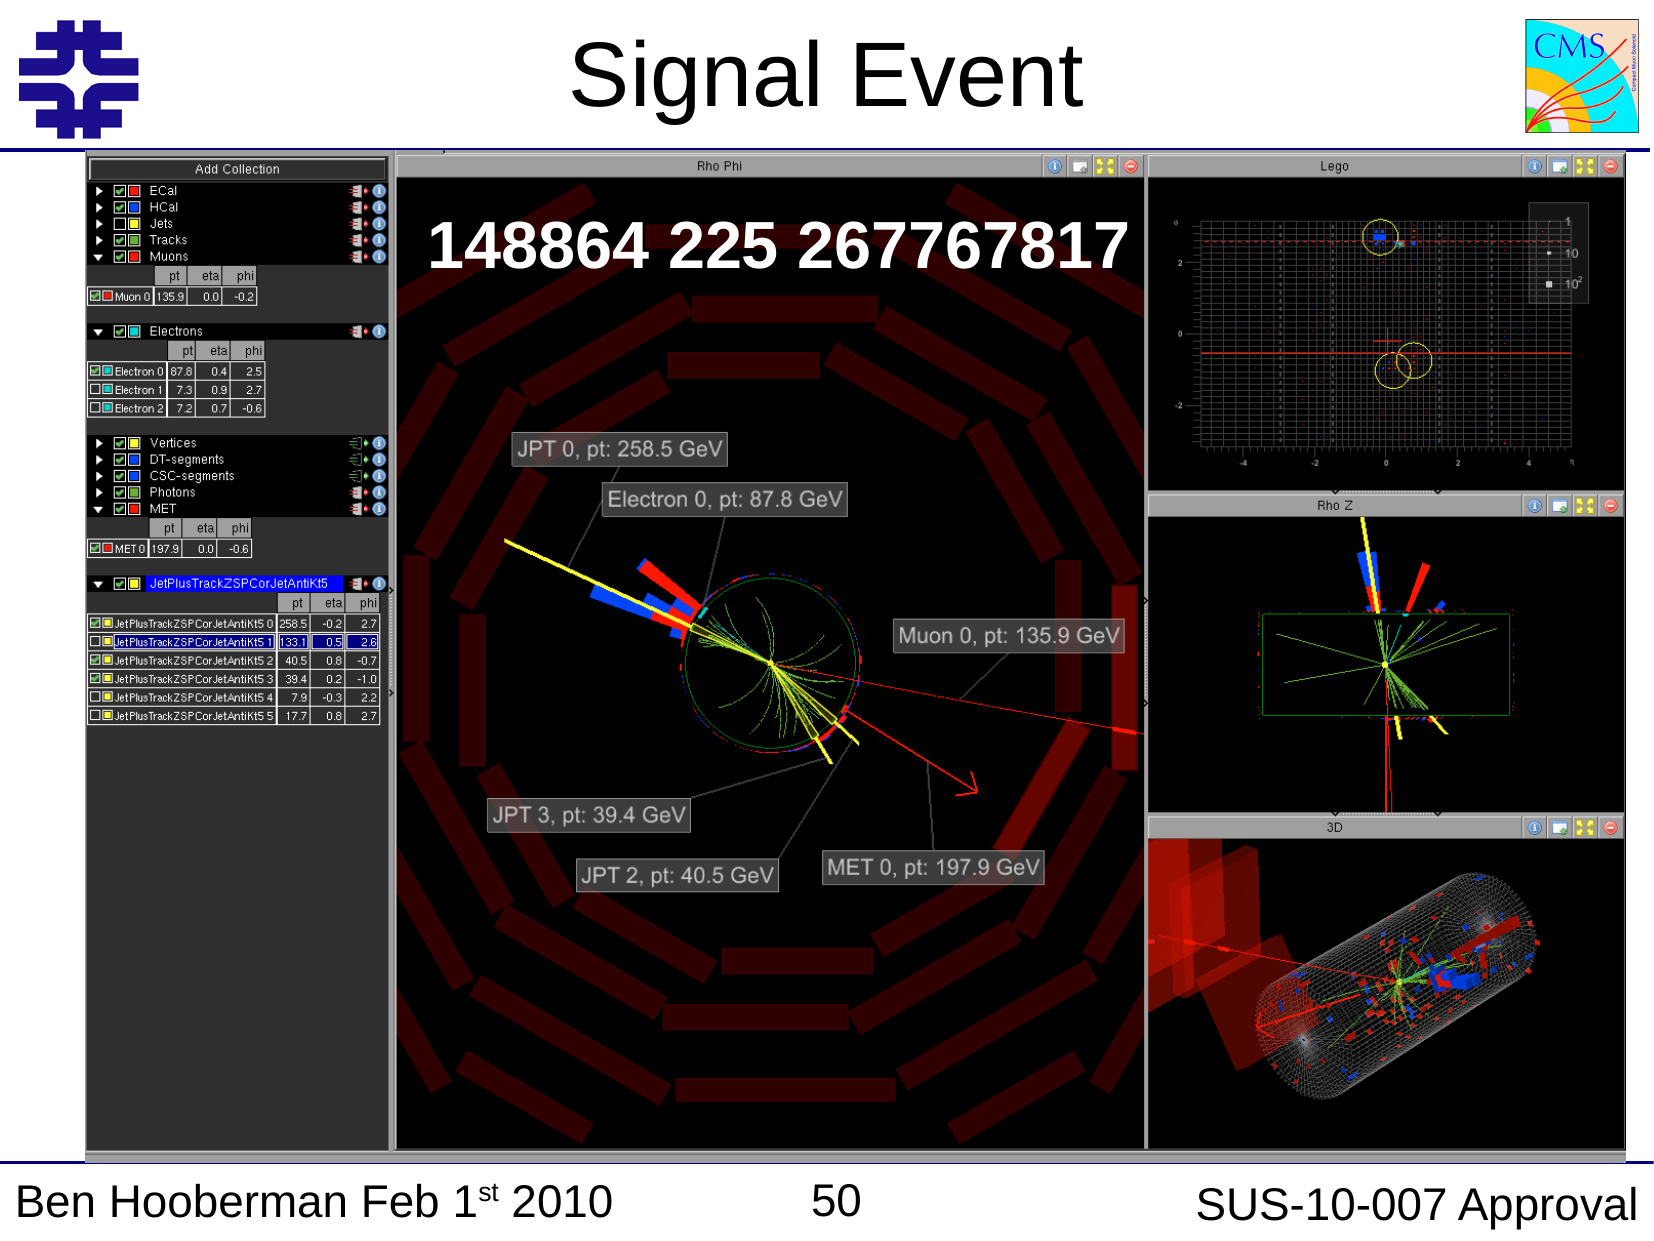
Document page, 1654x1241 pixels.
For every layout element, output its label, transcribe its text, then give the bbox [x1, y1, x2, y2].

picture [85, 150, 1626, 1163]
text_box 148864 225 267767817 [413, 201, 1213, 302]
title Signal Event [0, 0, 1654, 151]
